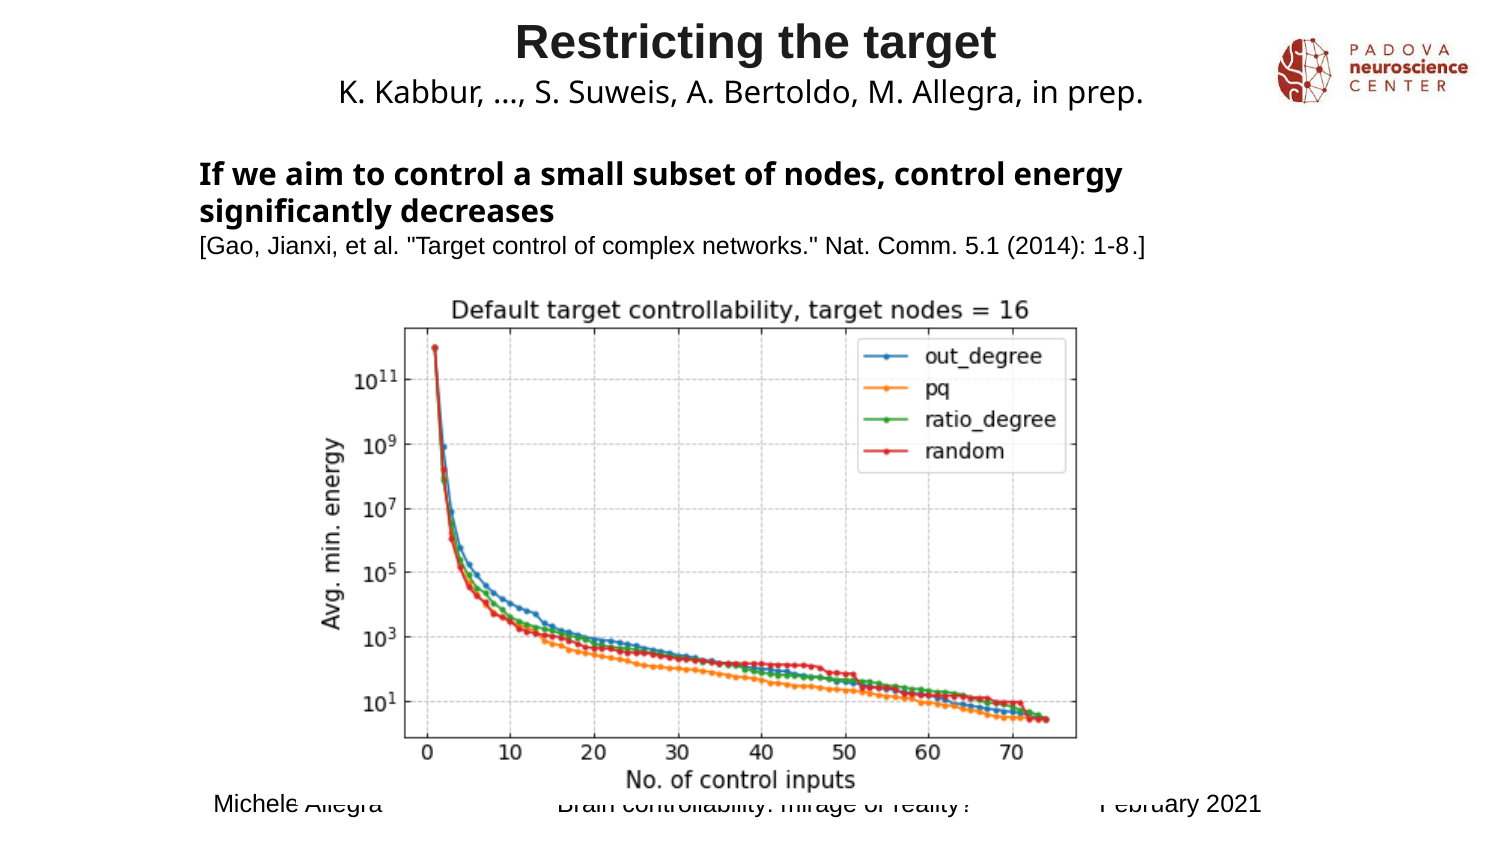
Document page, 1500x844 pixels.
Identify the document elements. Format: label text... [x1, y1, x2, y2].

text_box K. Kabbur, …, S. Suweis, A. Bertoldo, M. Allegra, in prep. [248, 82, 1303, 125]
text_box If we aim to control a small subset of nodes, control energy significantly decreases [Gao, Jianxi, et al. "Target control of complex networks." Nat. Comm. 5.1 (2014): 1-8.] [109, 82, 1241, 715]
text_box Restricting the target [62, 0, 1450, 82]
text_box Michele Allegra Brain controllability: mirage or reality? February 2021 [64, 776, 1415, 828]
picture [296, 263, 1163, 805]
picture [1268, 10, 1476, 123]
